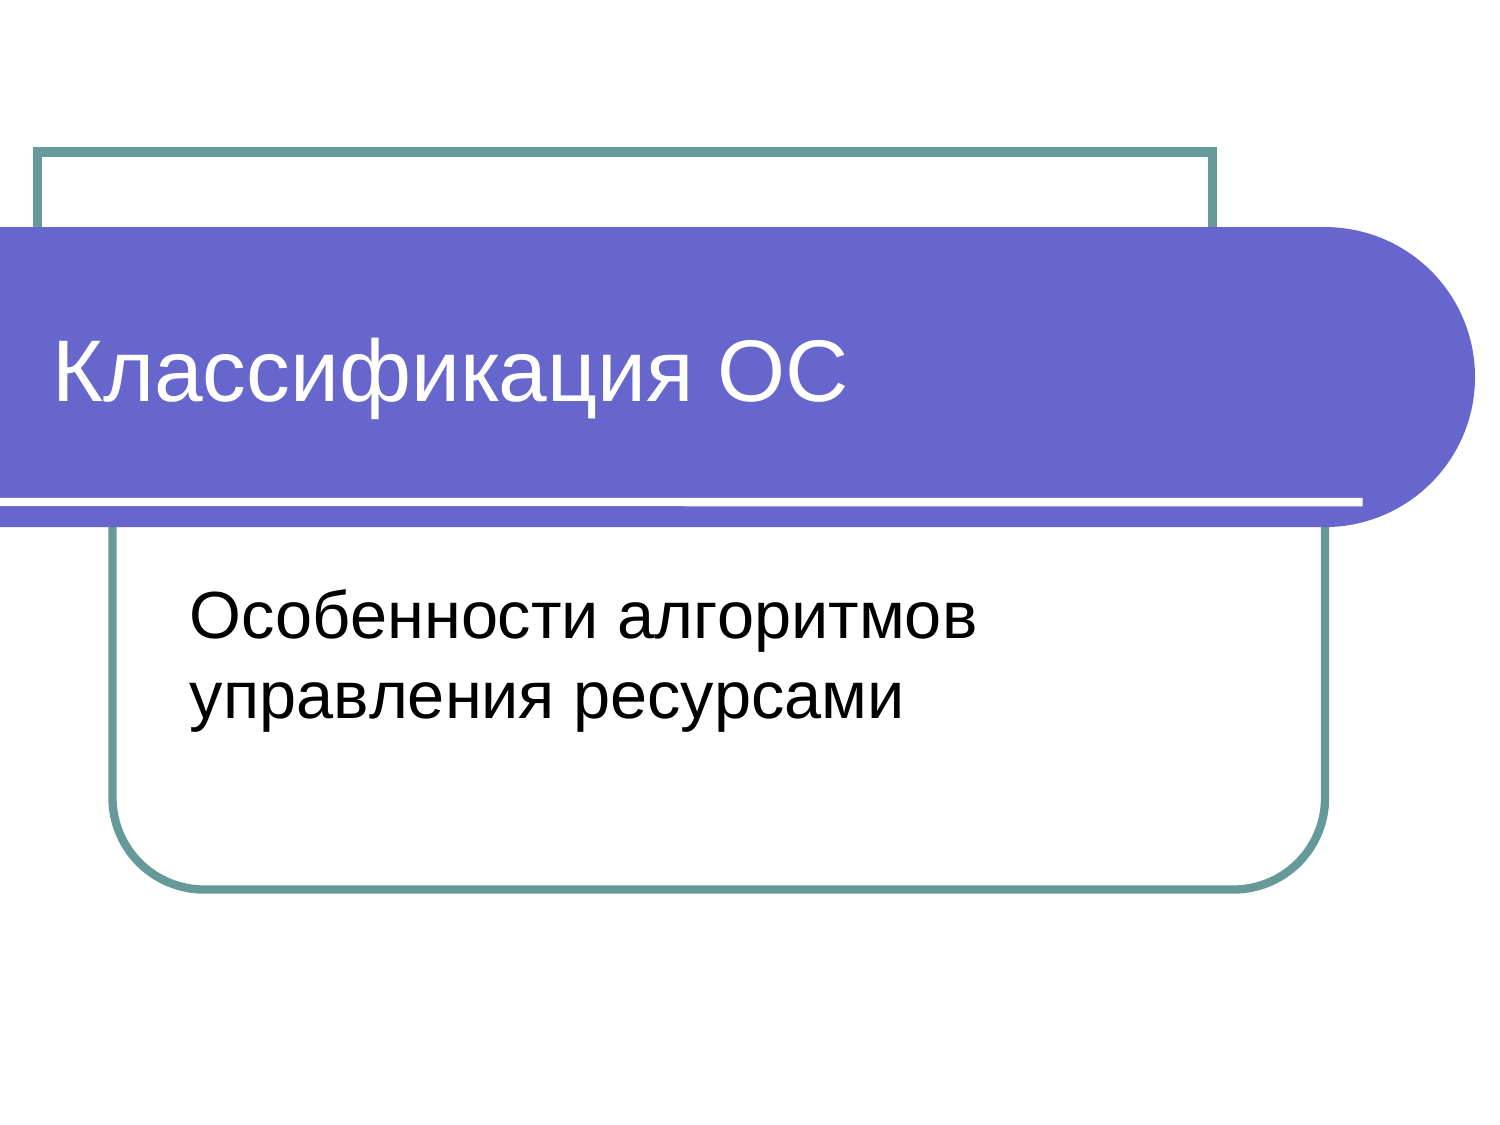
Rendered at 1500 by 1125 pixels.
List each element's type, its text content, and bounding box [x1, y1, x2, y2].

title Классификация ОС [37, 234, 1363, 499]
subtitle Особенности алгоритмов управления ресурсами [174, 564, 1263, 840]
